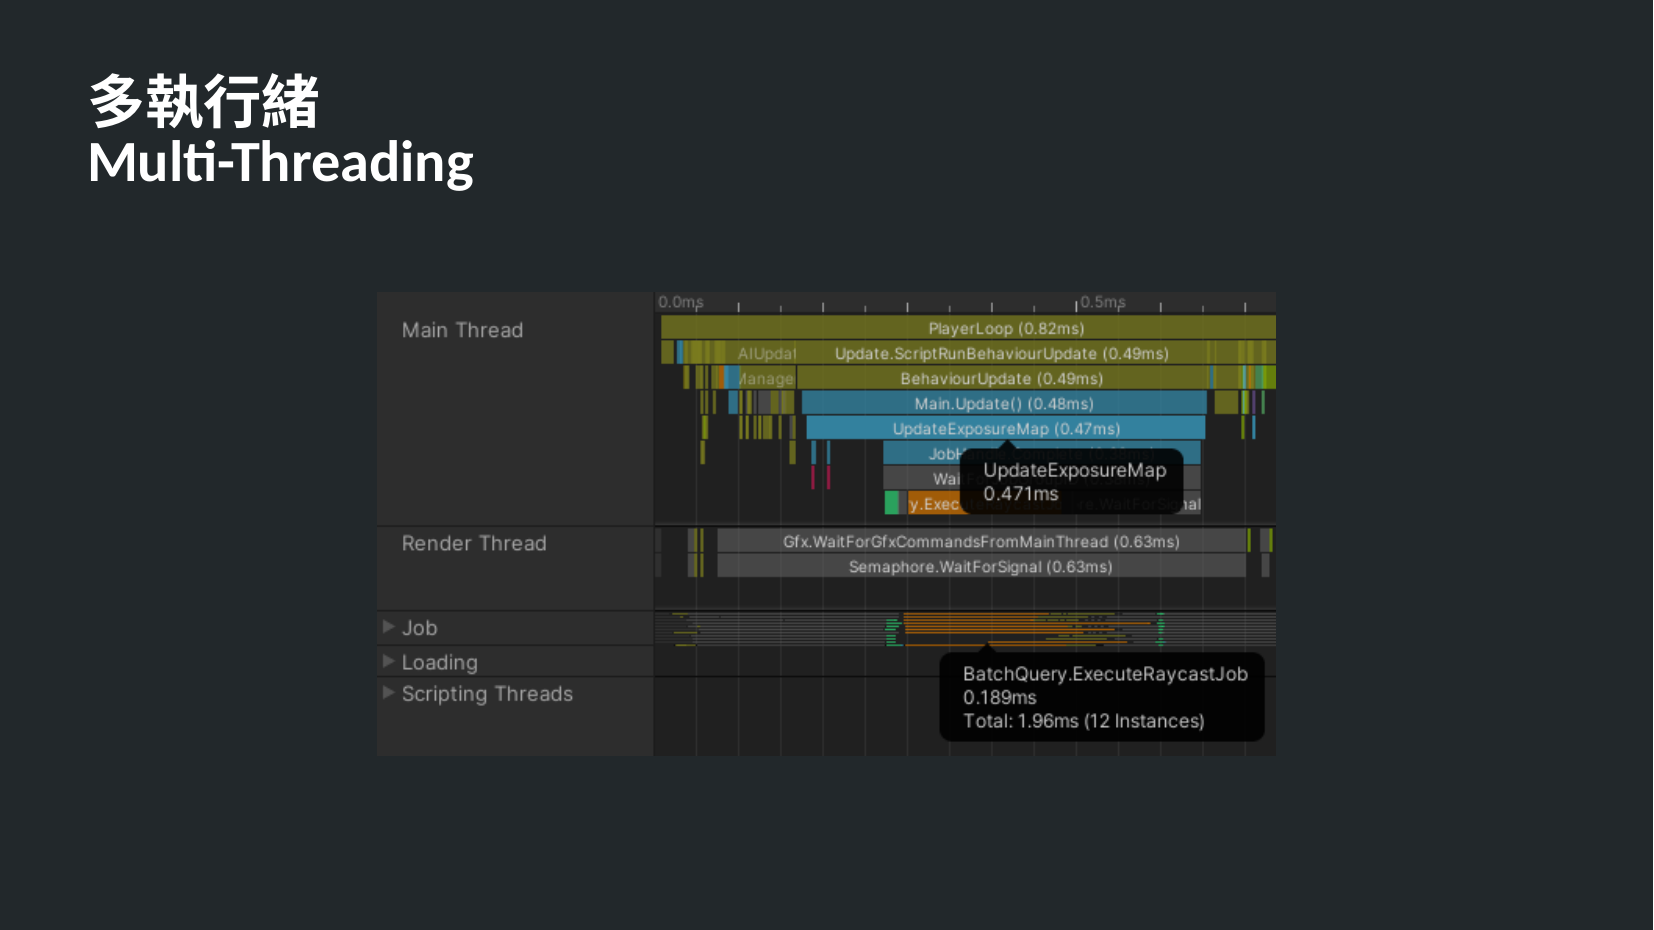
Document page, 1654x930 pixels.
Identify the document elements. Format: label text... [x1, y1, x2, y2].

text_box 多執行緒 Multi-Threading [72, 72, 526, 211]
picture [377, 292, 1276, 756]
